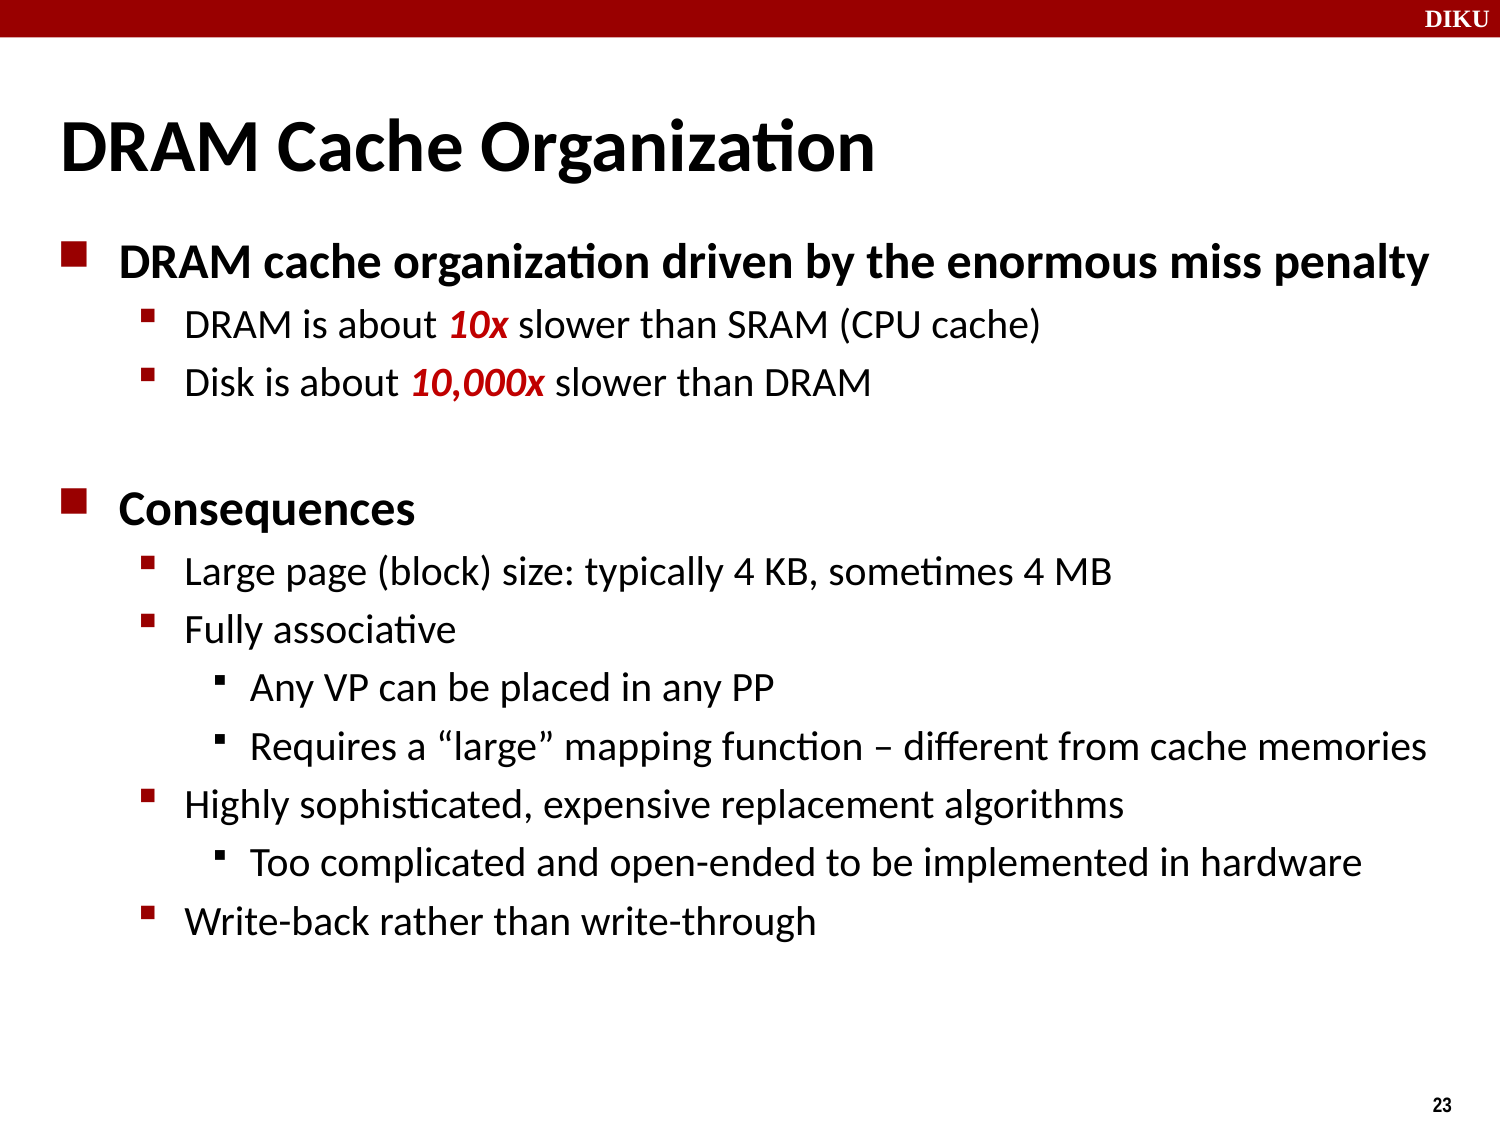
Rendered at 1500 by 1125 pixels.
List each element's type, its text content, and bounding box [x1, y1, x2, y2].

text_box DRAM Cache Organization [45, 76, 1405, 206]
text_box DRAM cache organization driven by the enormous miss penalty DRAM is about 10x slower than SRAM (CPU cache) Disk is about 10,000x slower than DRAM Consequences Large page (block) size: typically 4 KB, sometimes 4 MB Fully associative Any VP can be placed in any PP Requires a “large” mapping function – different from cache memories Highly sophisticated, expensive replacement algorithms Too complicated and open-ended to be implemented in hardware Write-back rather than write-through [47, 221, 1450, 1100]
